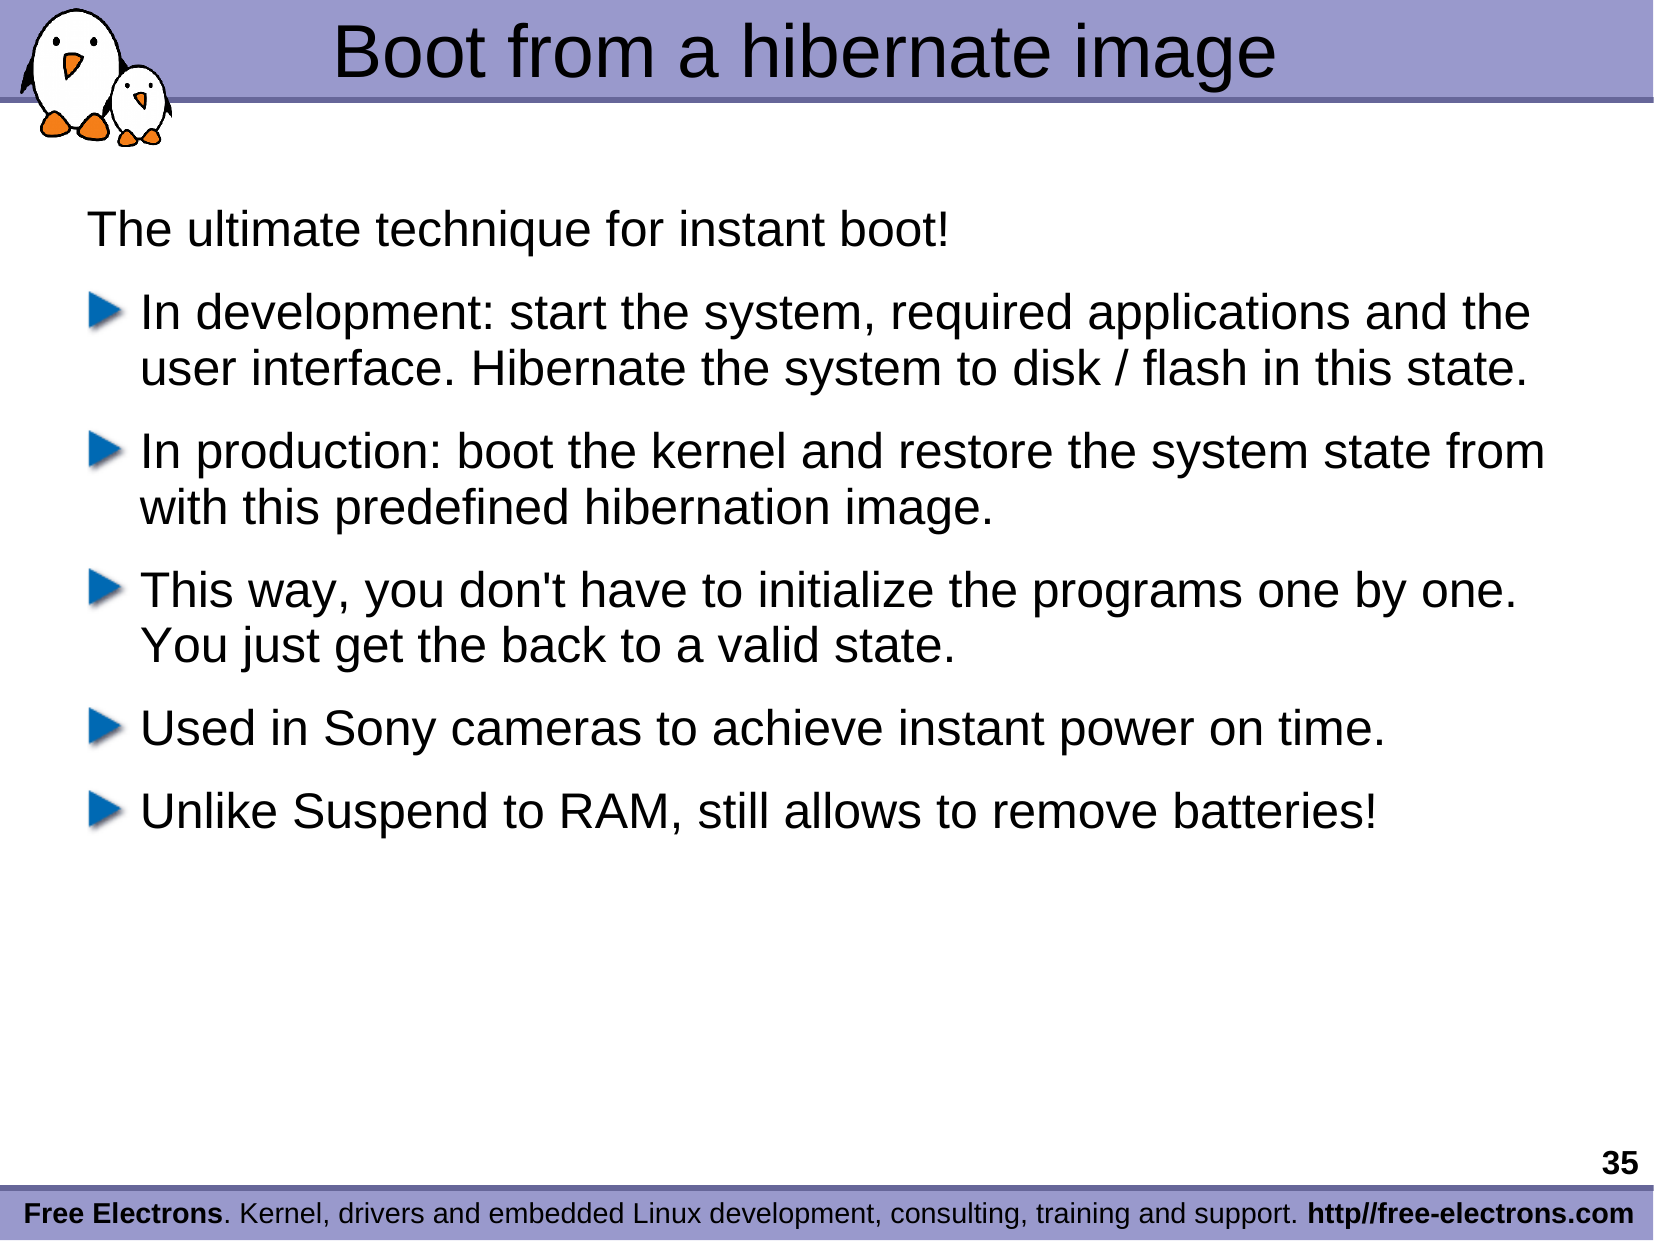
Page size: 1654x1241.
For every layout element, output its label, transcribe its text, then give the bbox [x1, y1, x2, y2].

list The ultimate technique for instant boot! In development: start the system, required applications and the user interface. Hibernate the system to disk / flash in this state. In production: boot the kernel and restore the system state from with this predefined hibernation image. This way, you don't have to initialize the programs one by one. You just get the back to a valid state. Used in Sony cameras to achieve instant power on time. Unlike Suspend to RAM, still allows to remove batteries! [68, 201, 1592, 1118]
picture [20, 8, 172, 147]
title Boot from a hibernate image [60, 0, 1551, 103]
